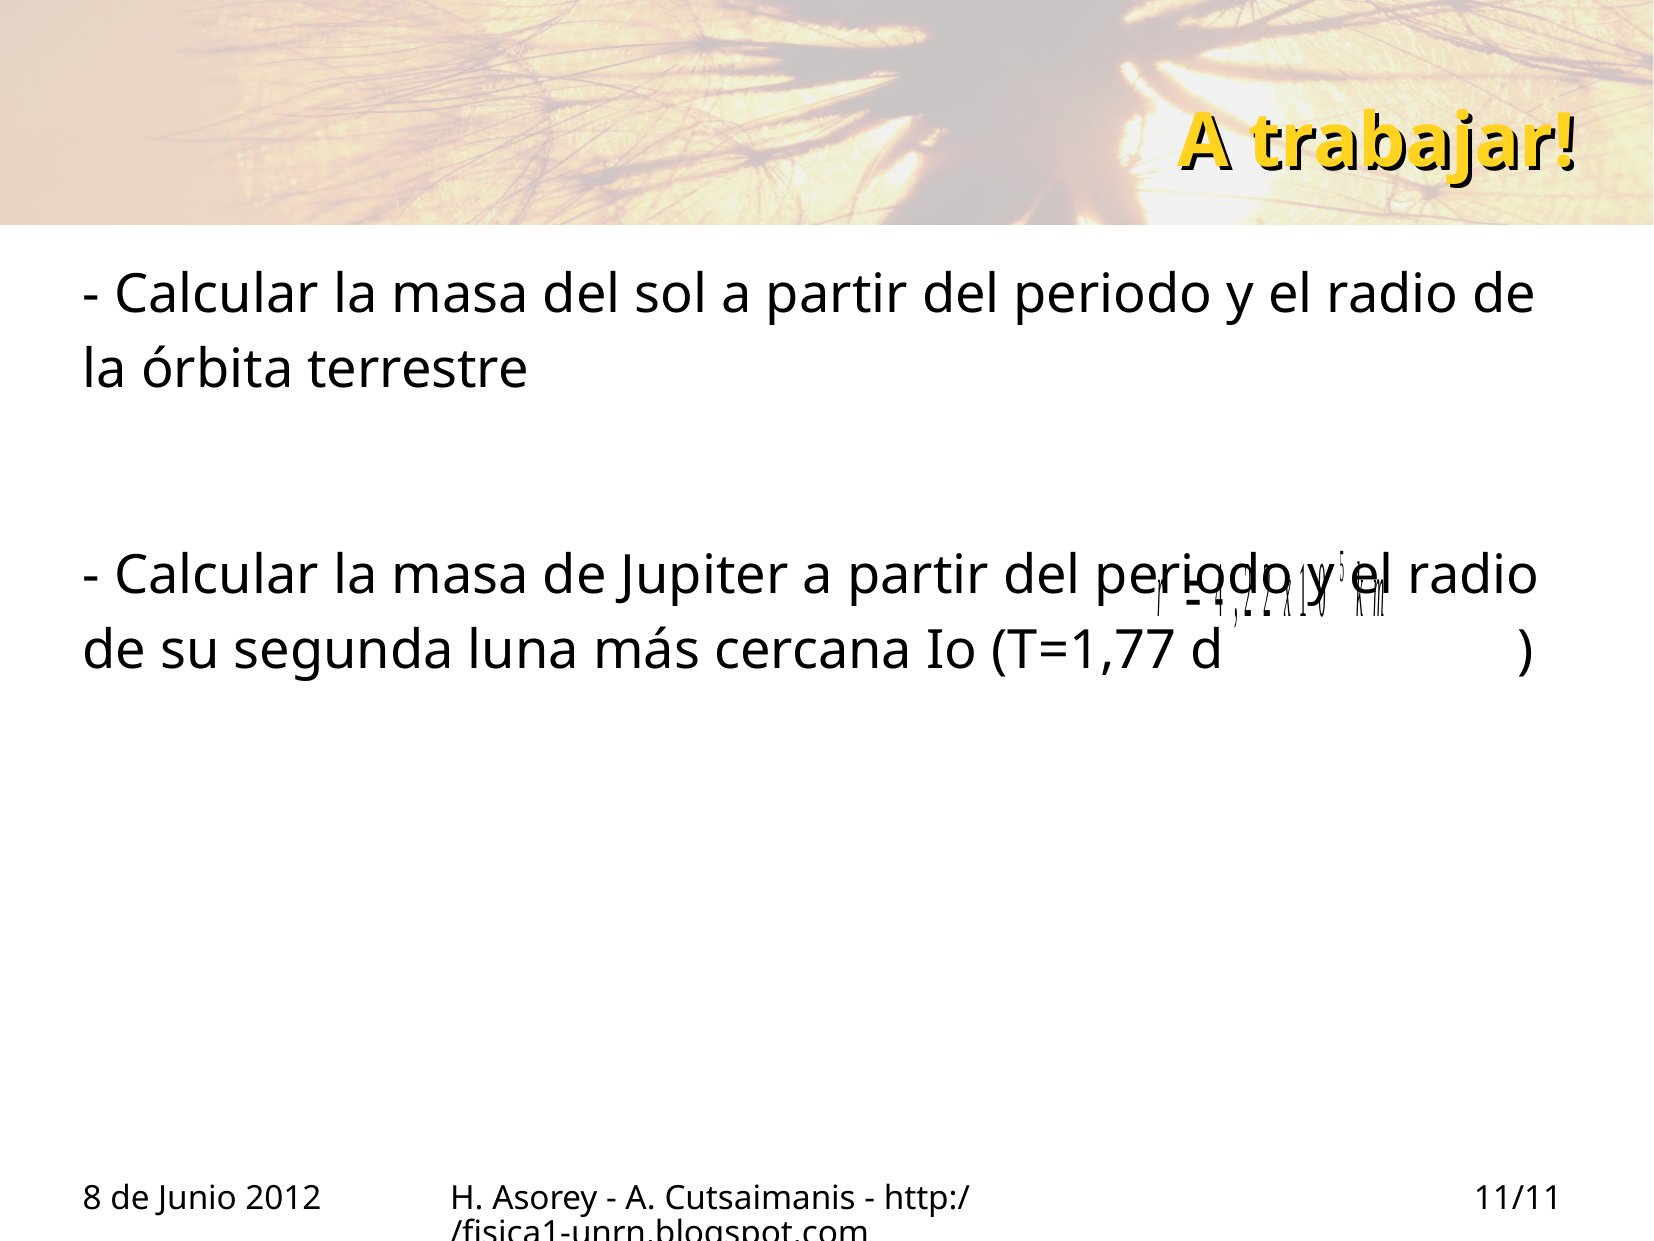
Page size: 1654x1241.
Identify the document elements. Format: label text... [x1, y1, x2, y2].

picture [1151, 531, 1406, 650]
picture [0, 0, 1654, 225]
title A trabajar! [86, 49, 1576, 226]
list - Calcular la masa del sol a partir del periodo y el radio de la órbita terrestre - Calcular la masa de Jupiter a partir del periodo y el radio de su segunda luna más cercana Io (T=1,77 d ) [82, 255, 1571, 1156]
